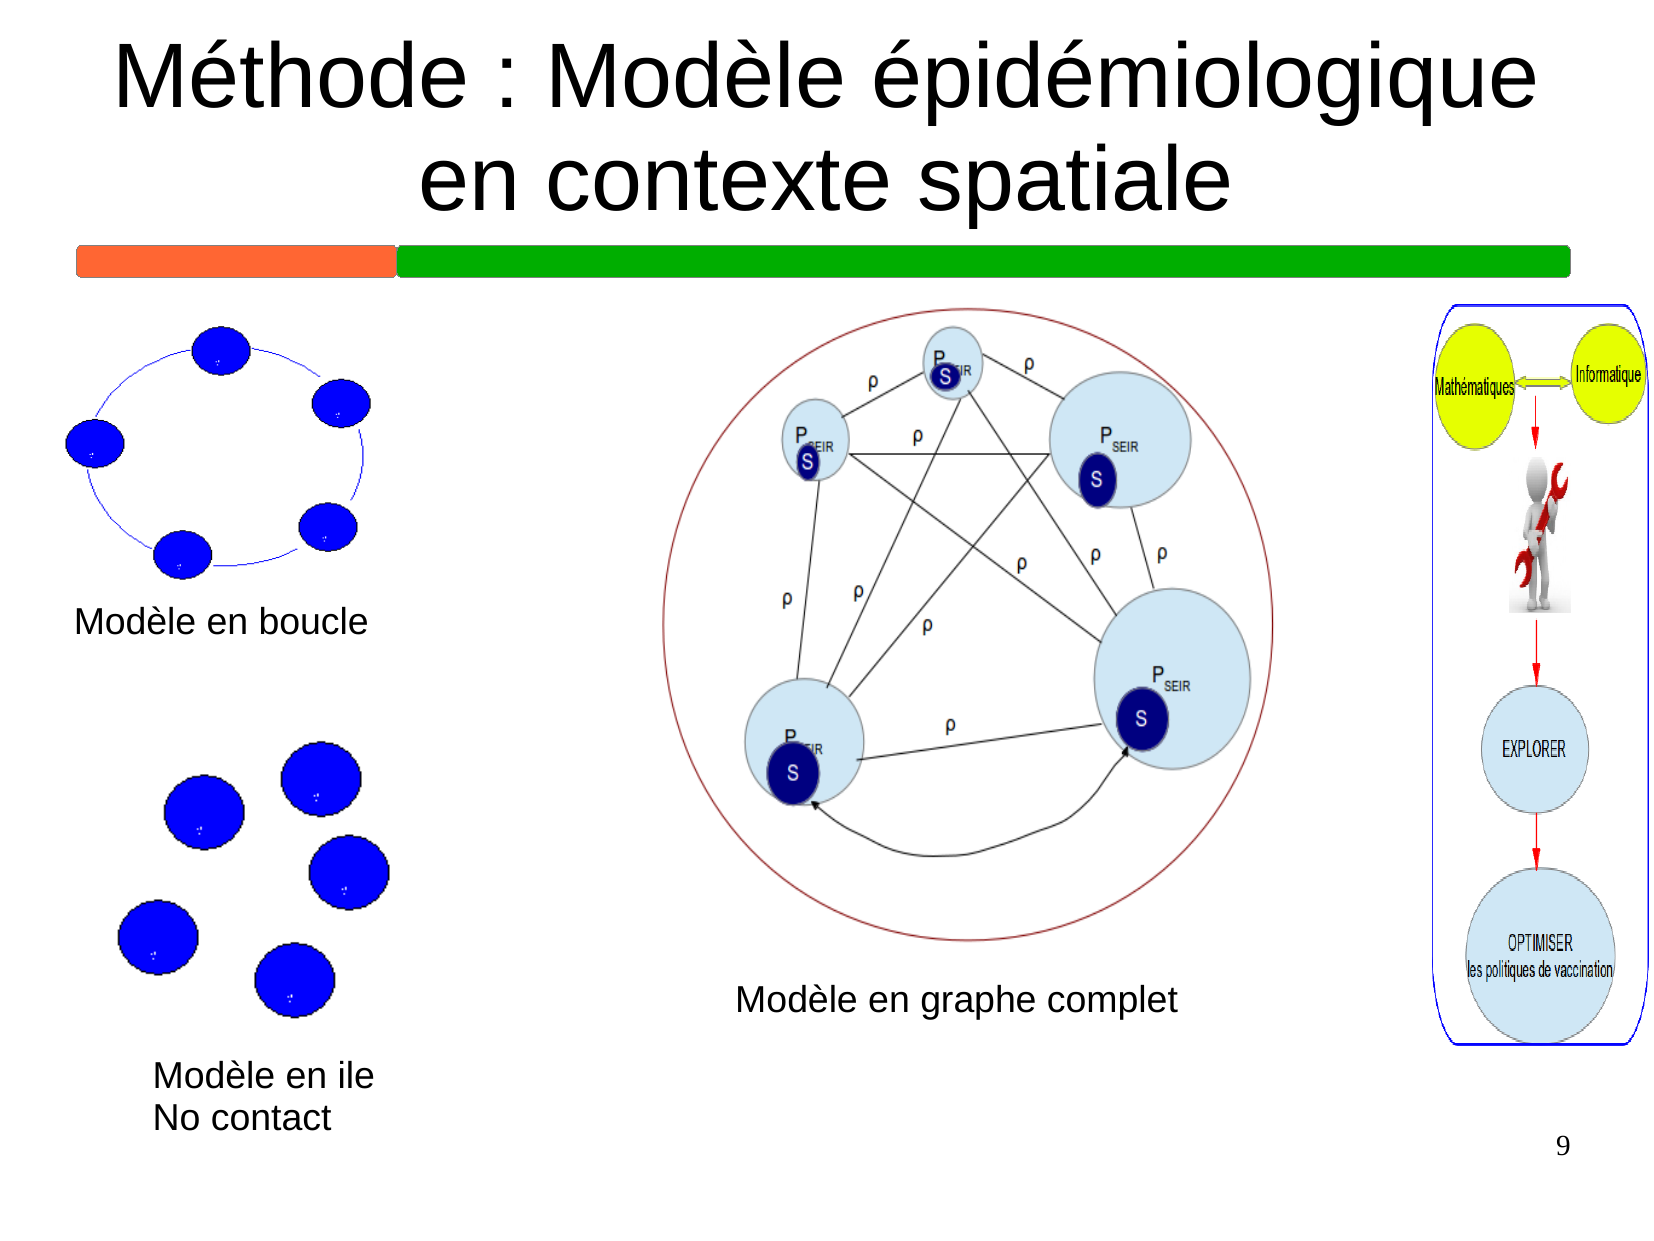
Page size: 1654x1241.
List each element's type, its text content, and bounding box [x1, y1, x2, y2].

text_box Modèle en boucle [59, 592, 395, 650]
picture [637, 295, 1347, 957]
picture [1429, 295, 1654, 1054]
text_box [76, 245, 1571, 278]
picture [38, 284, 402, 591]
text_box Modèle en graphe complet [720, 970, 1193, 1028]
picture [82, 732, 426, 1028]
title Méthode : Modèle épidémiologique en contexte spatiale [82, 23, 1571, 231]
text_box Modèle en ile No contact [137, 1046, 390, 1146]
